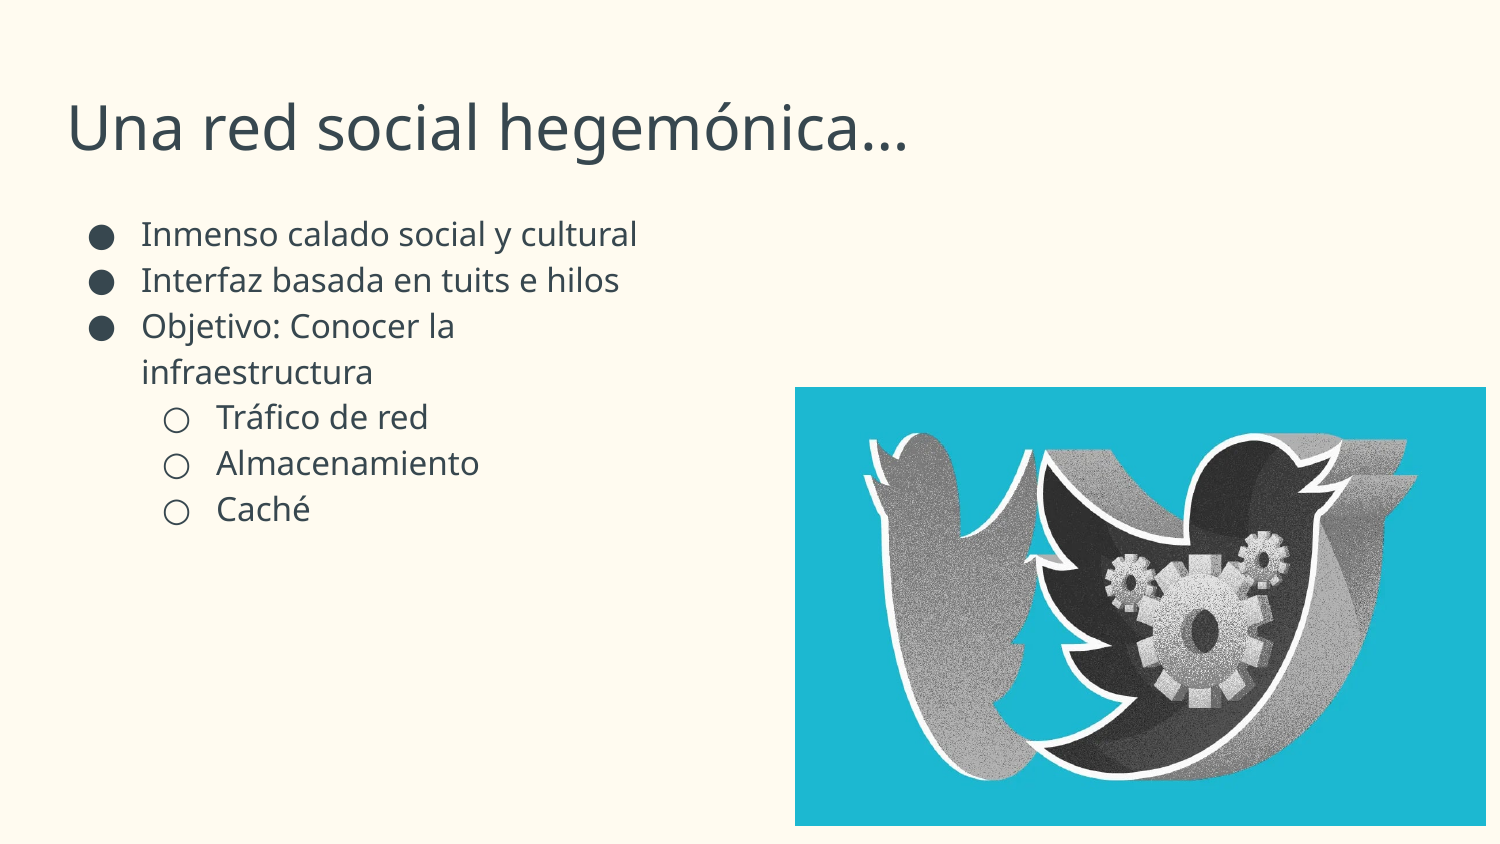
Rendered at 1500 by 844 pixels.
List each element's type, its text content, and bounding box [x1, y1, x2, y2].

list Inmenso calado social y cultural Interfaz basada en tuits e hilos Objetivo: Conocer la infraestructura Tráfico de red Almacenamiento Caché [51, 192, 708, 491]
picture [795, 387, 1486, 827]
title Una red social hegemónica… [51, 72, 1449, 174]
